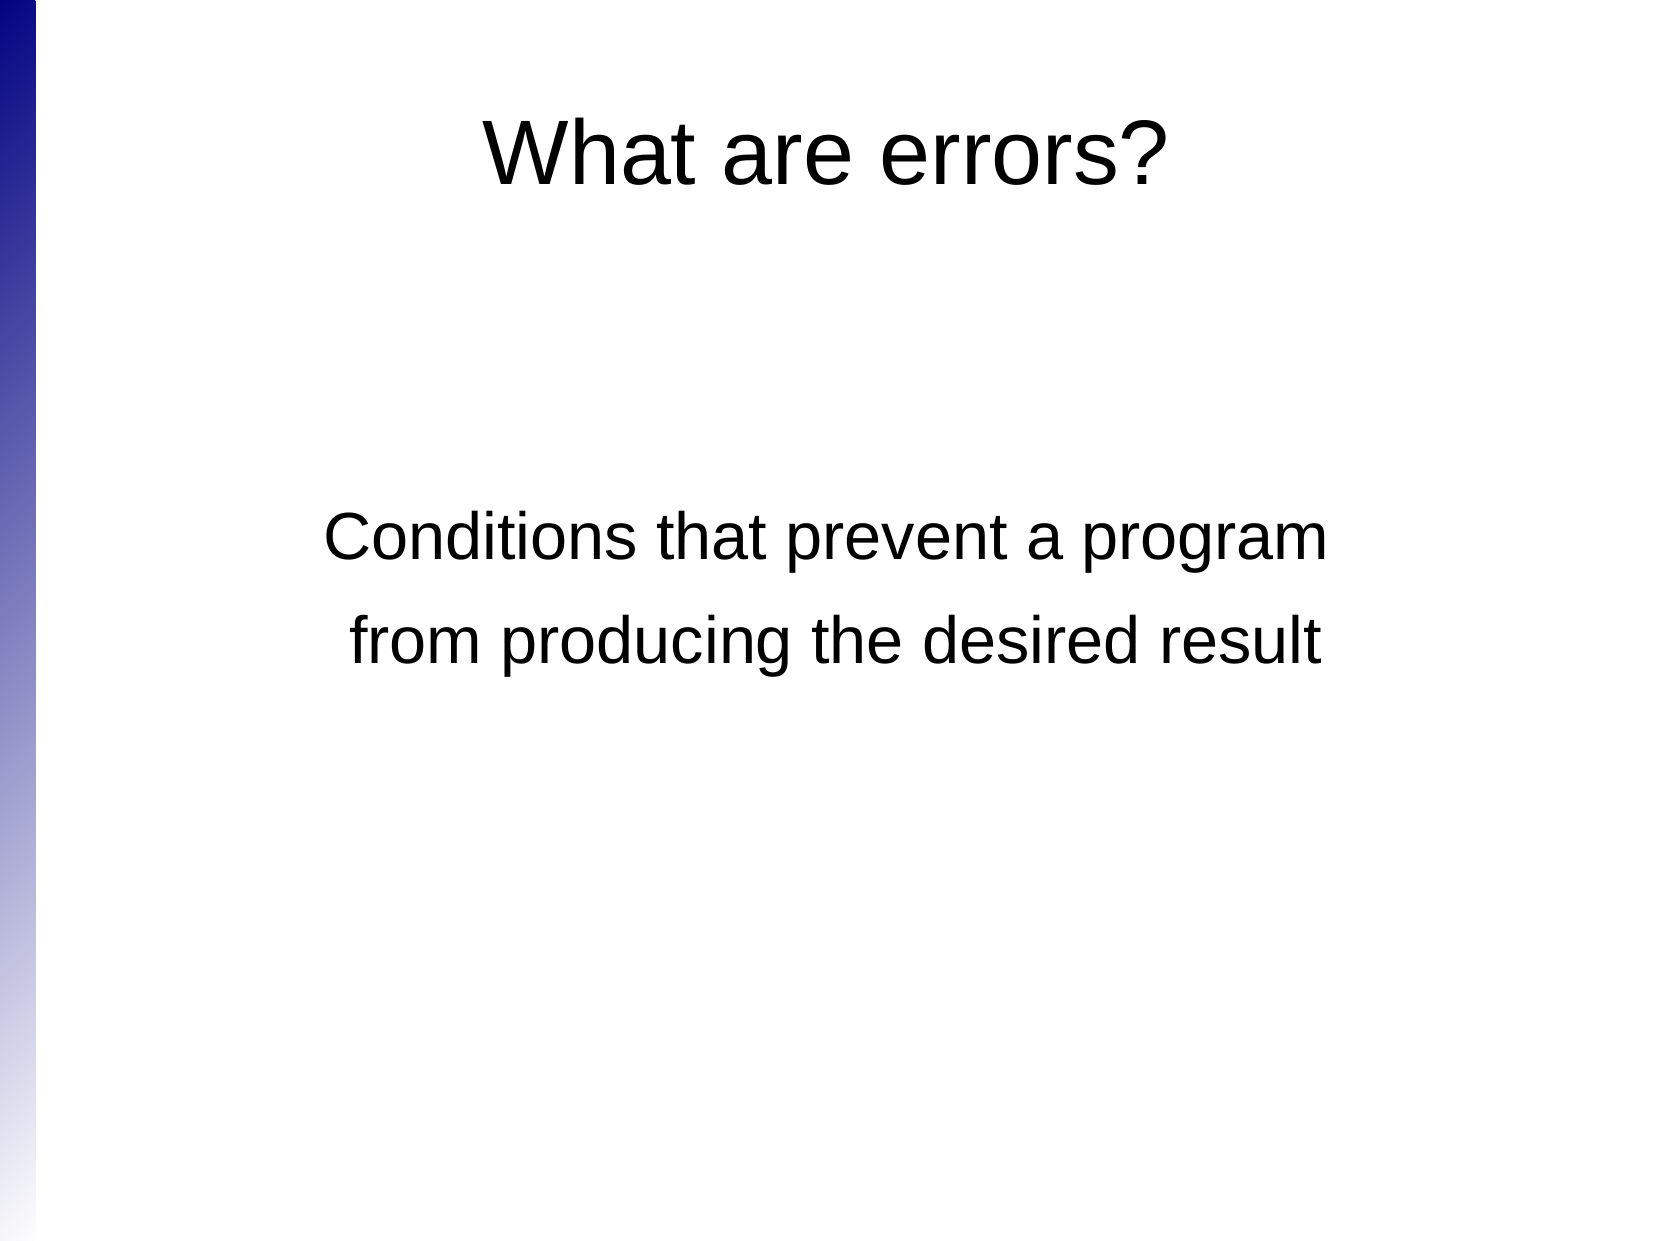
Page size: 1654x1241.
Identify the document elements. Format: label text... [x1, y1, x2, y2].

title What are errors? [82, 49, 1571, 257]
list Conditions that prevent a program from producing the desired result [82, 290, 1571, 1109]
